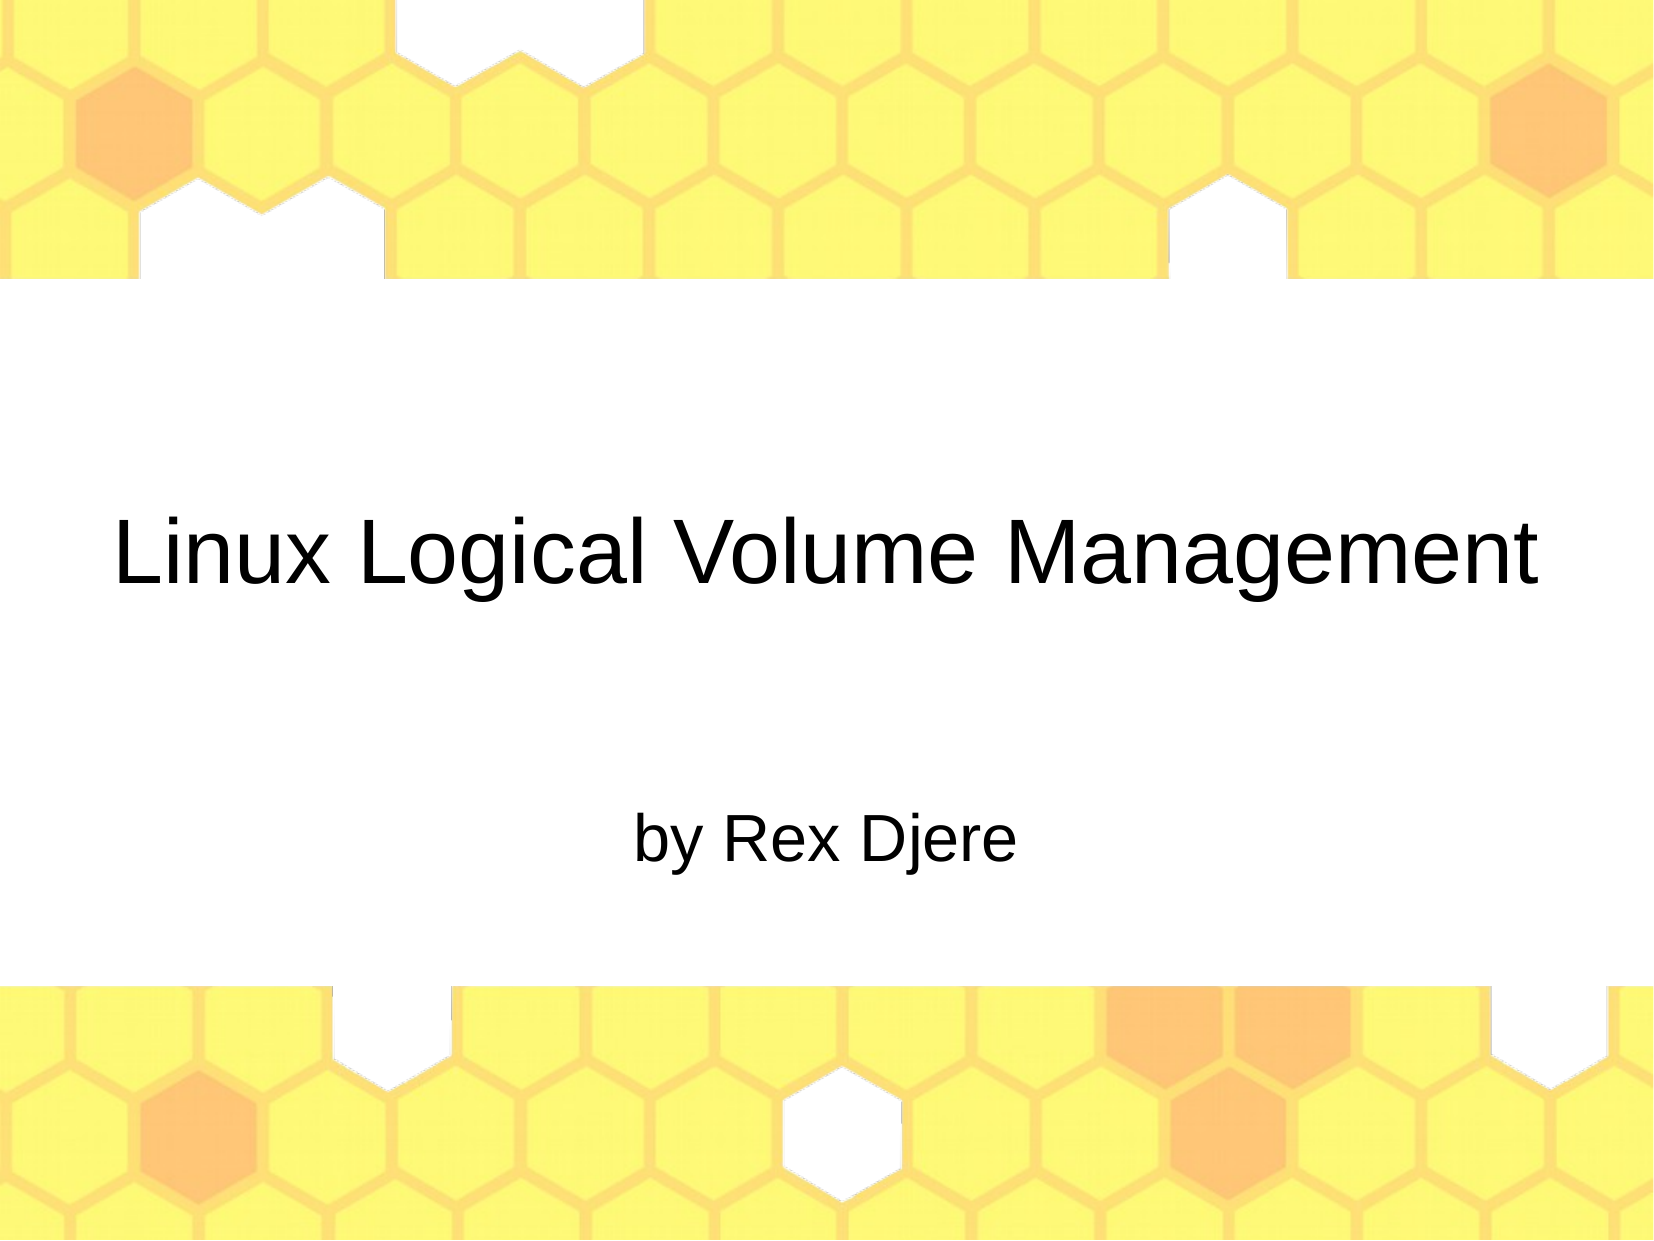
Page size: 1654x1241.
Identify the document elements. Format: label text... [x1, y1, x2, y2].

picture [0, 986, 1654, 1240]
subtitle by Rex Djere [82, 744, 1571, 934]
title Linux Logical Volume Management [82, 418, 1571, 686]
picture [0, 0, 1654, 279]
